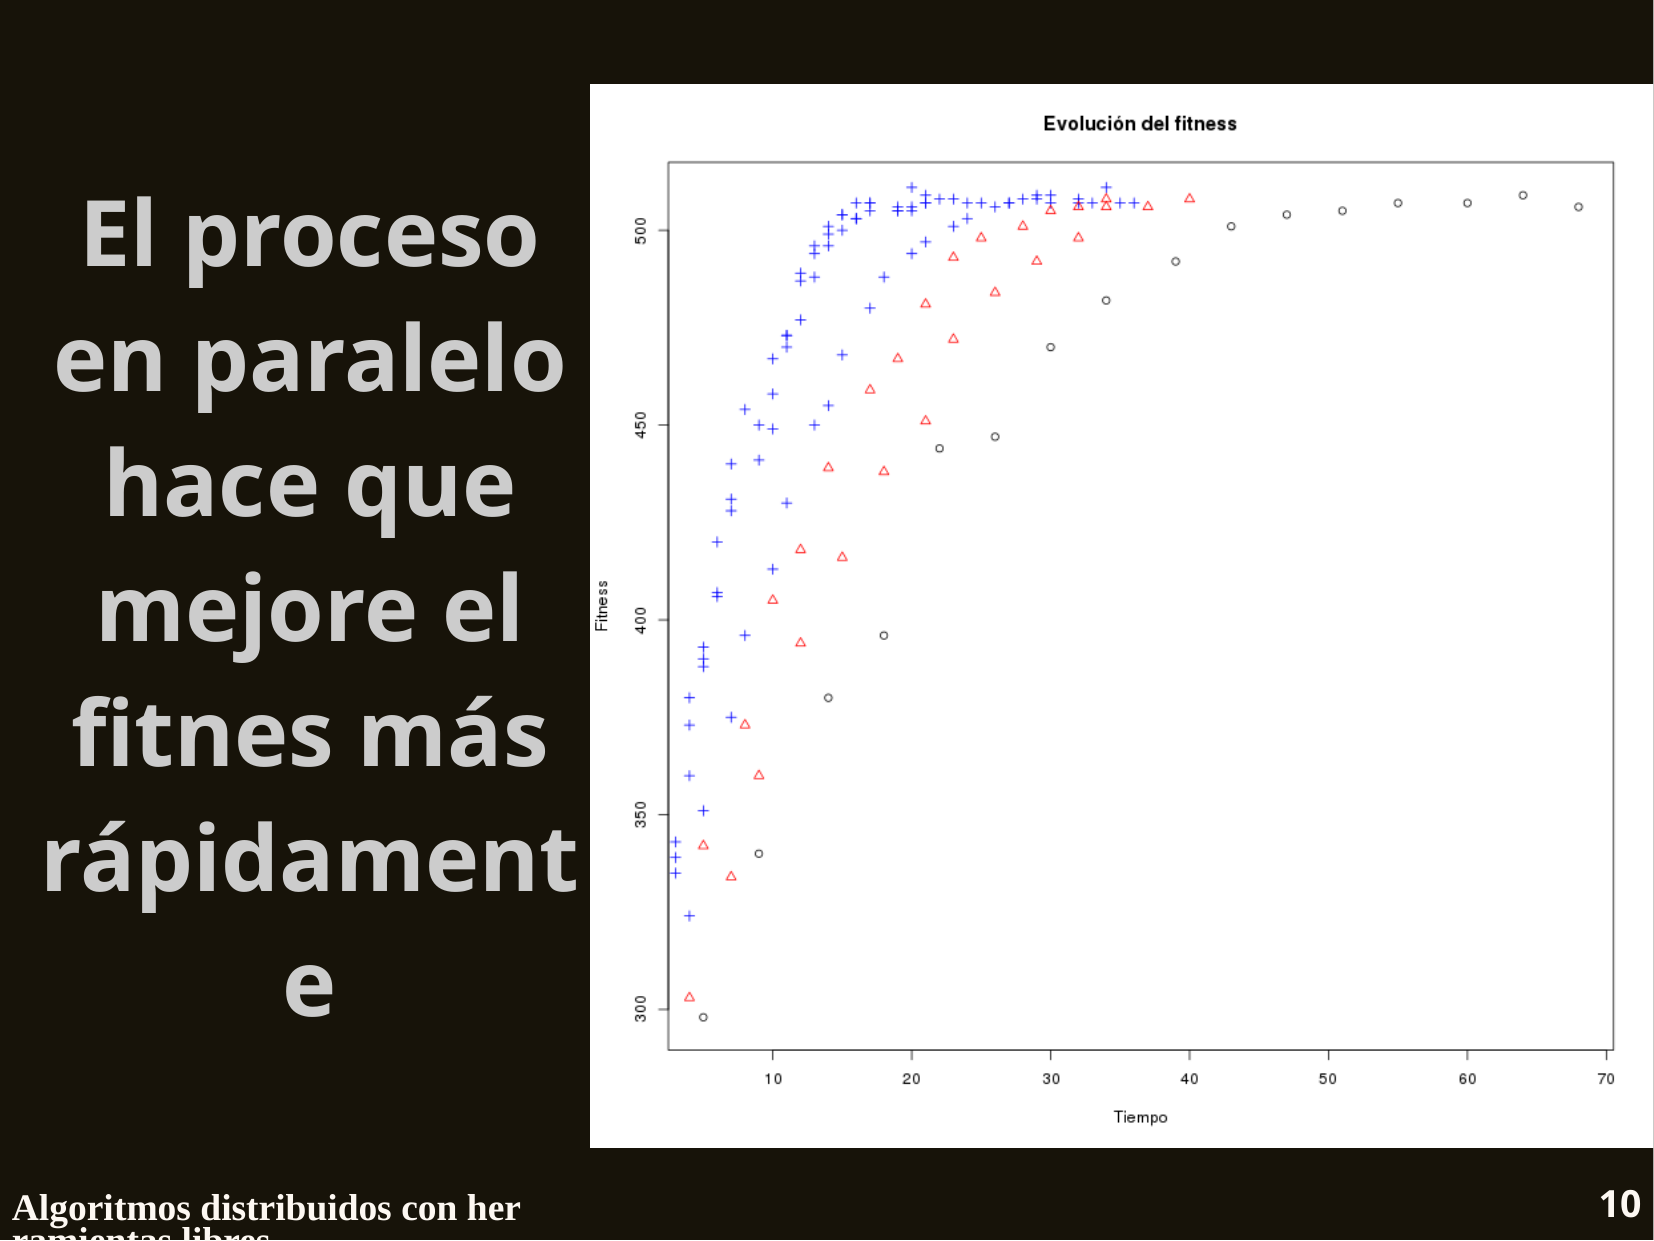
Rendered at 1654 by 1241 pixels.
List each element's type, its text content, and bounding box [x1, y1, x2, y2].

title El proceso en paralelo hace que mejore el fitnes más rápidamente [29, 31, 591, 1182]
picture [590, 84, 1654, 1148]
